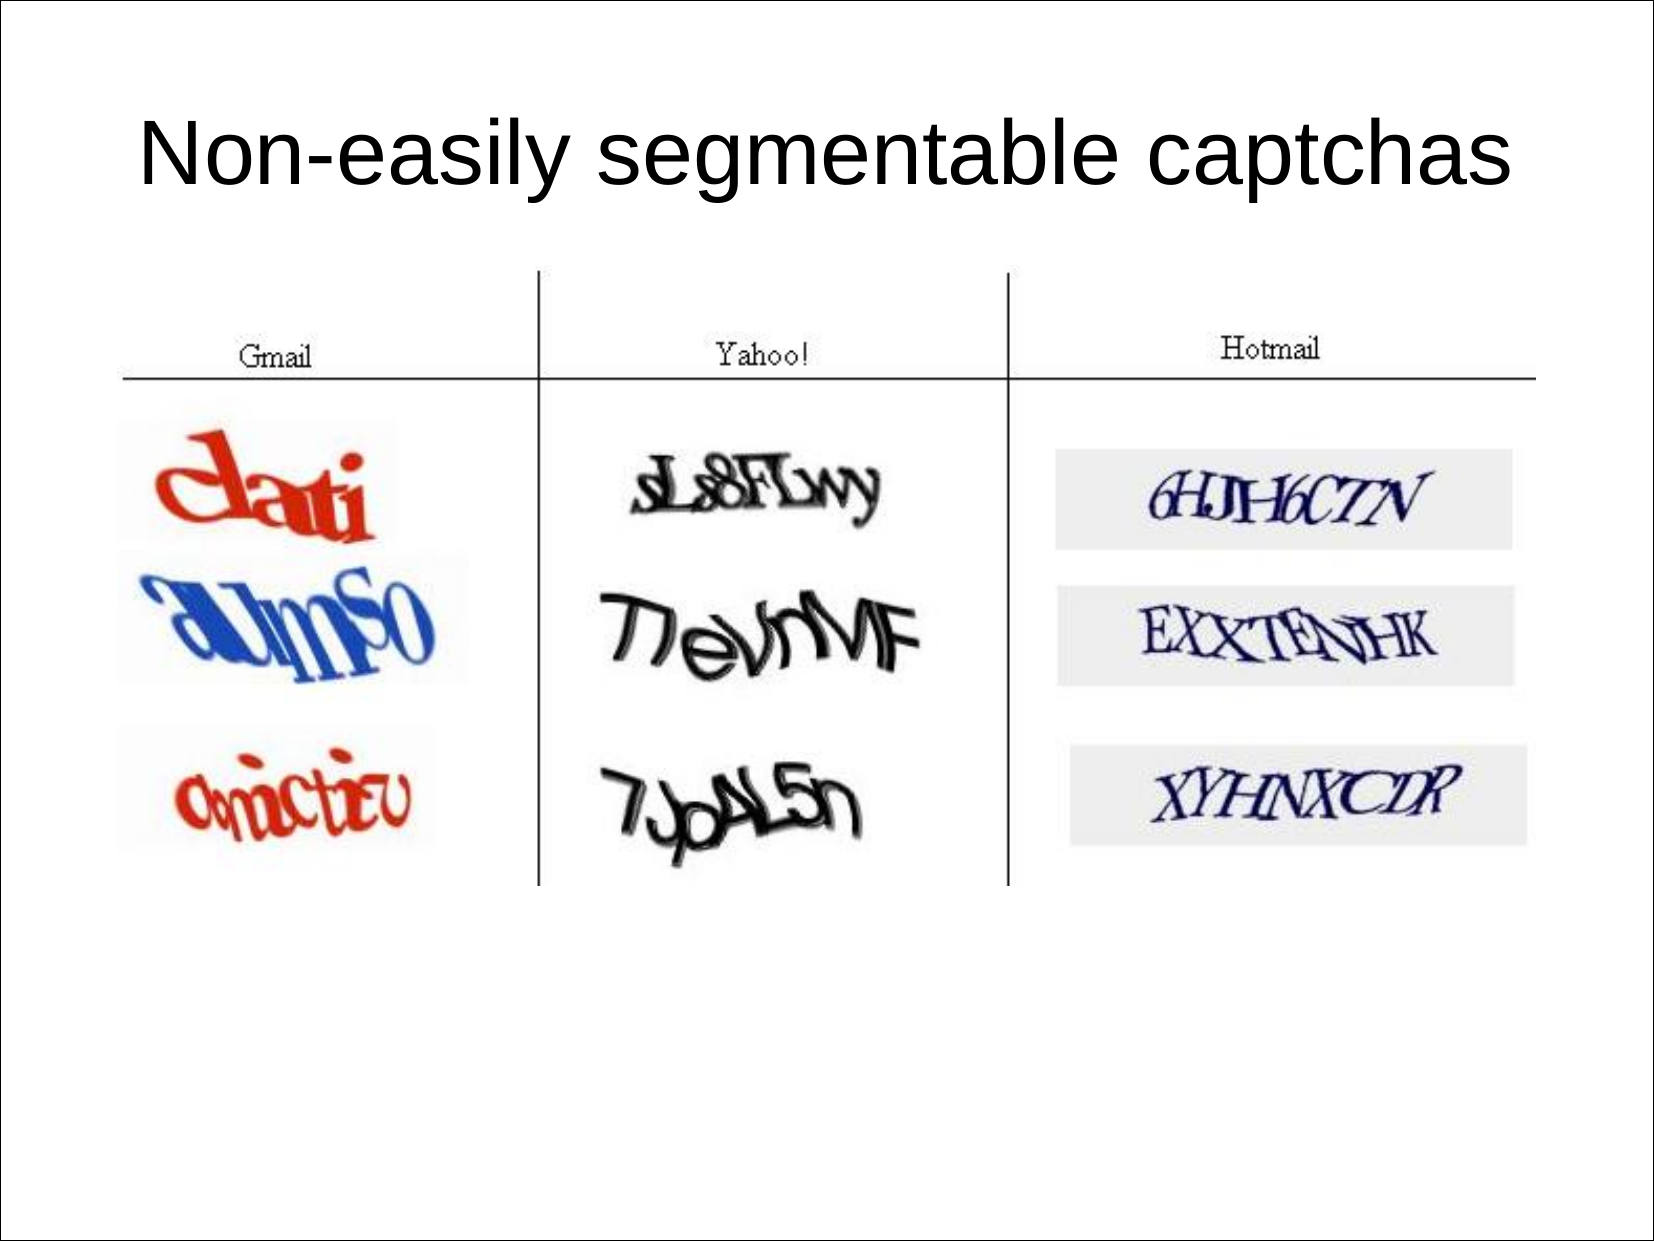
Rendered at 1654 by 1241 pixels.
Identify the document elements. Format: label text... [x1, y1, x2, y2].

picture [117, 265, 1536, 886]
title Non-easily segmentable captchas [82, 49, 1571, 257]
